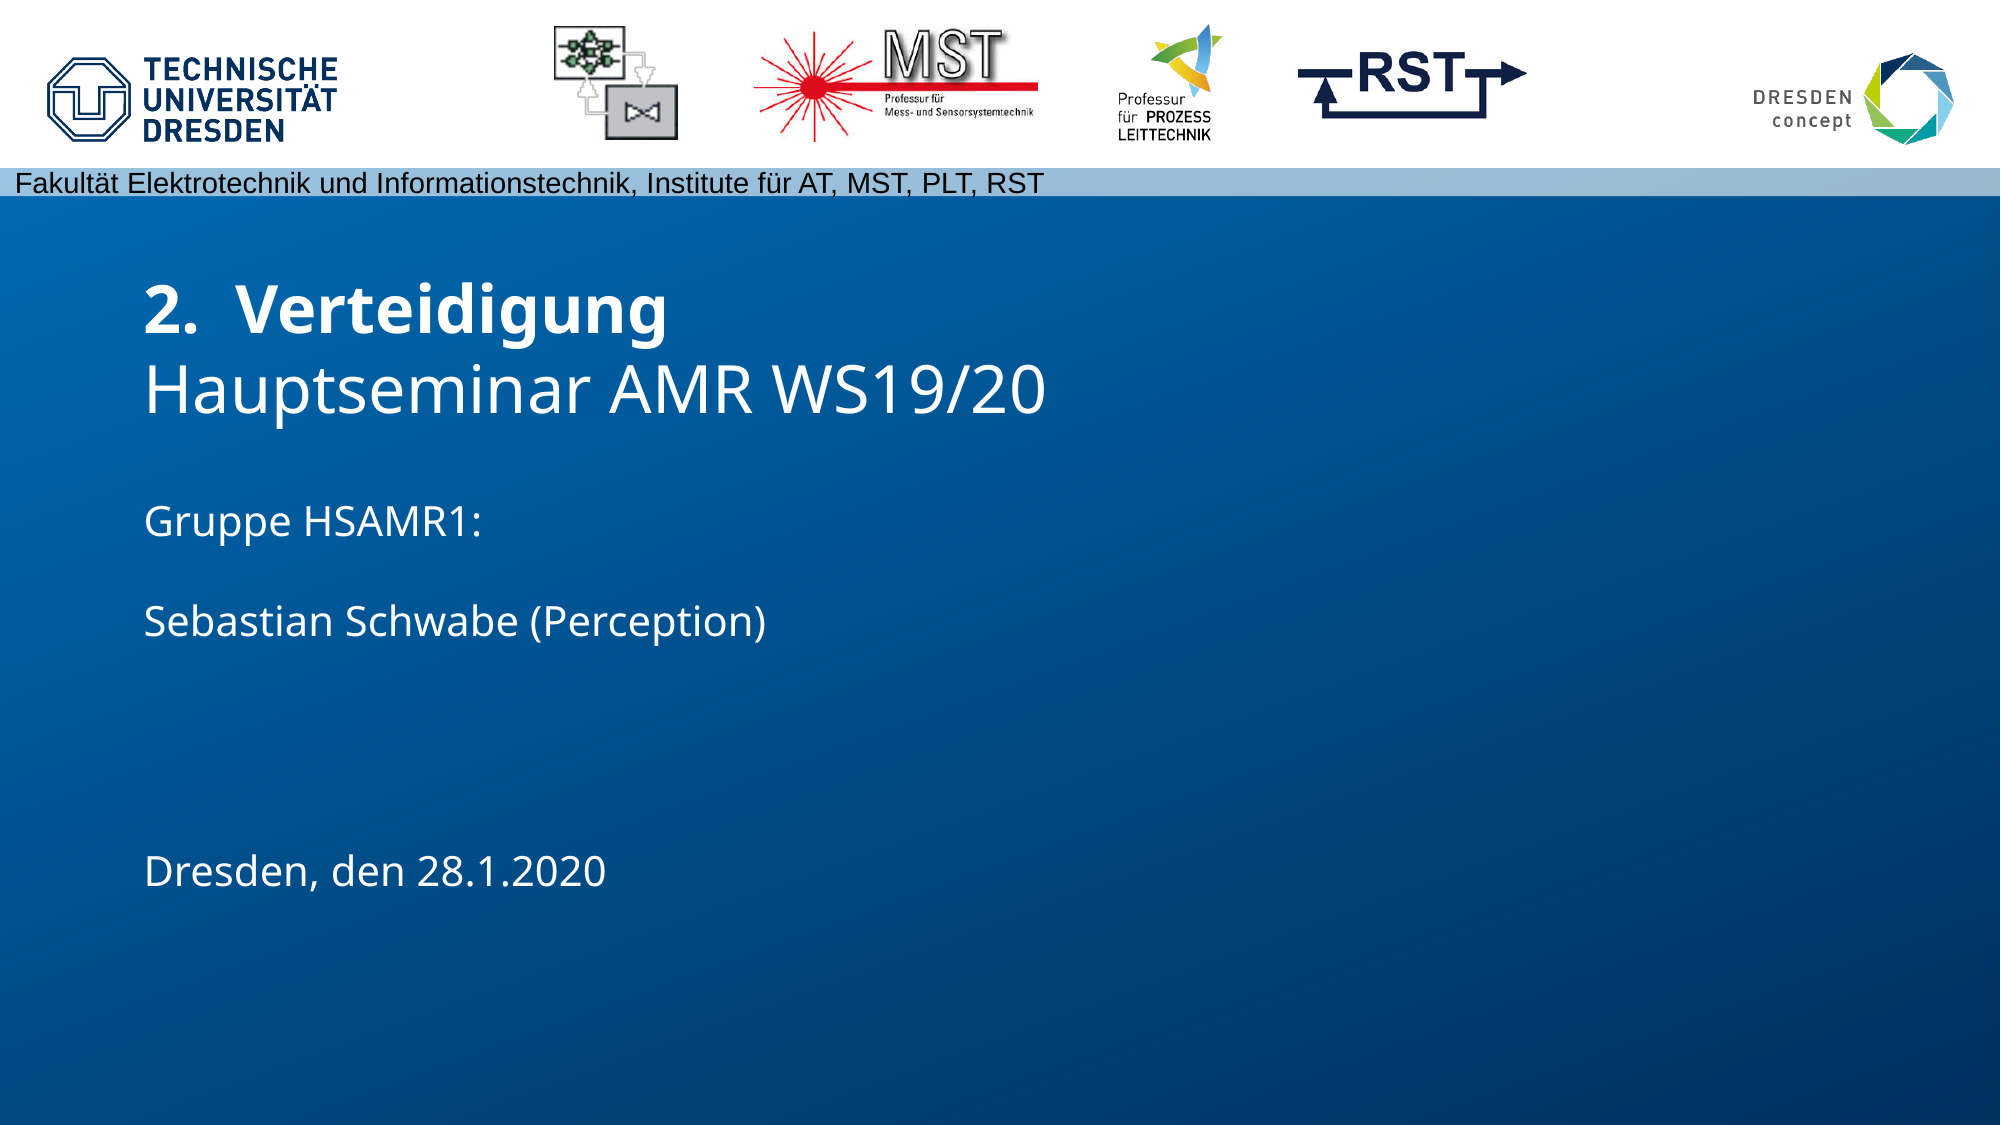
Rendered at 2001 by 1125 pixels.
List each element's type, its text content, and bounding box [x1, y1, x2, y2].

picture [554, 26, 678, 140]
text_box 2. Verteidigung Hauptseminar AMR WS19/20 [143, 267, 1856, 427]
picture [1754, 53, 1954, 145]
picture [753, 17, 1038, 142]
text_box Gruppe HSAMR1: Sebastian Schwabe (Perception) Dresden, den 28.1.2020 [143, 495, 1856, 714]
picture [47, 57, 337, 142]
picture [1298, 19, 1527, 148]
picture [1106, 20, 1232, 146]
